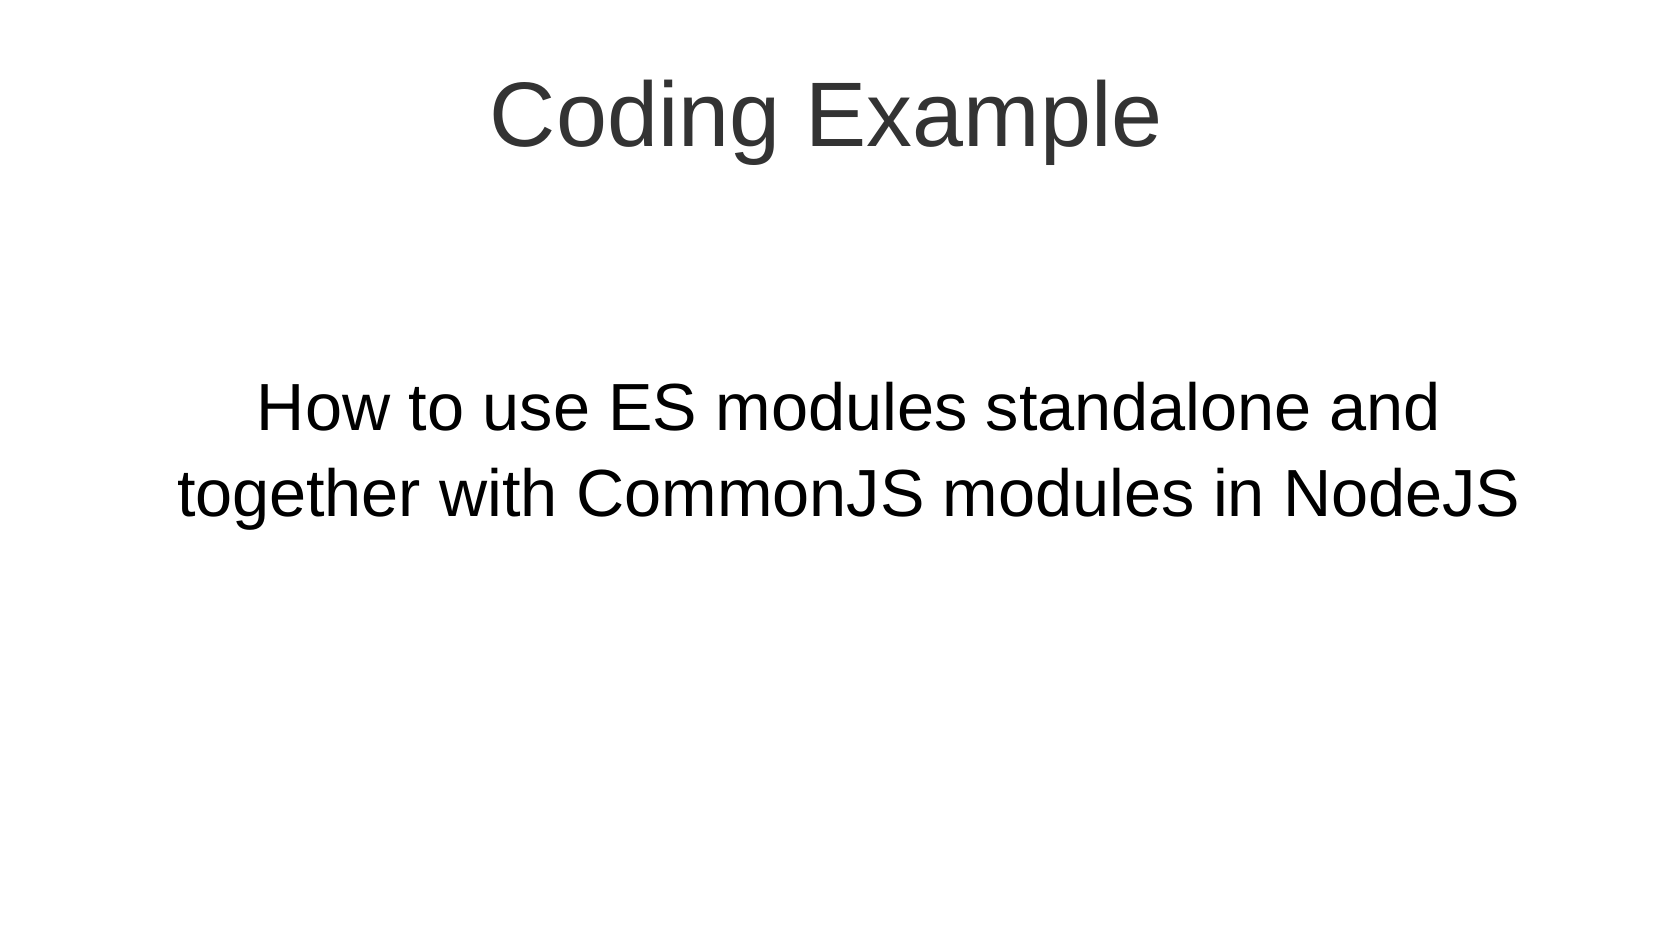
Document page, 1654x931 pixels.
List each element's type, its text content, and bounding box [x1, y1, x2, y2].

list How to use ES modules standalone and together with CommonJS modules in NodeJS [82, 193, 1546, 811]
title Coding Example [82, 37, 1571, 193]
